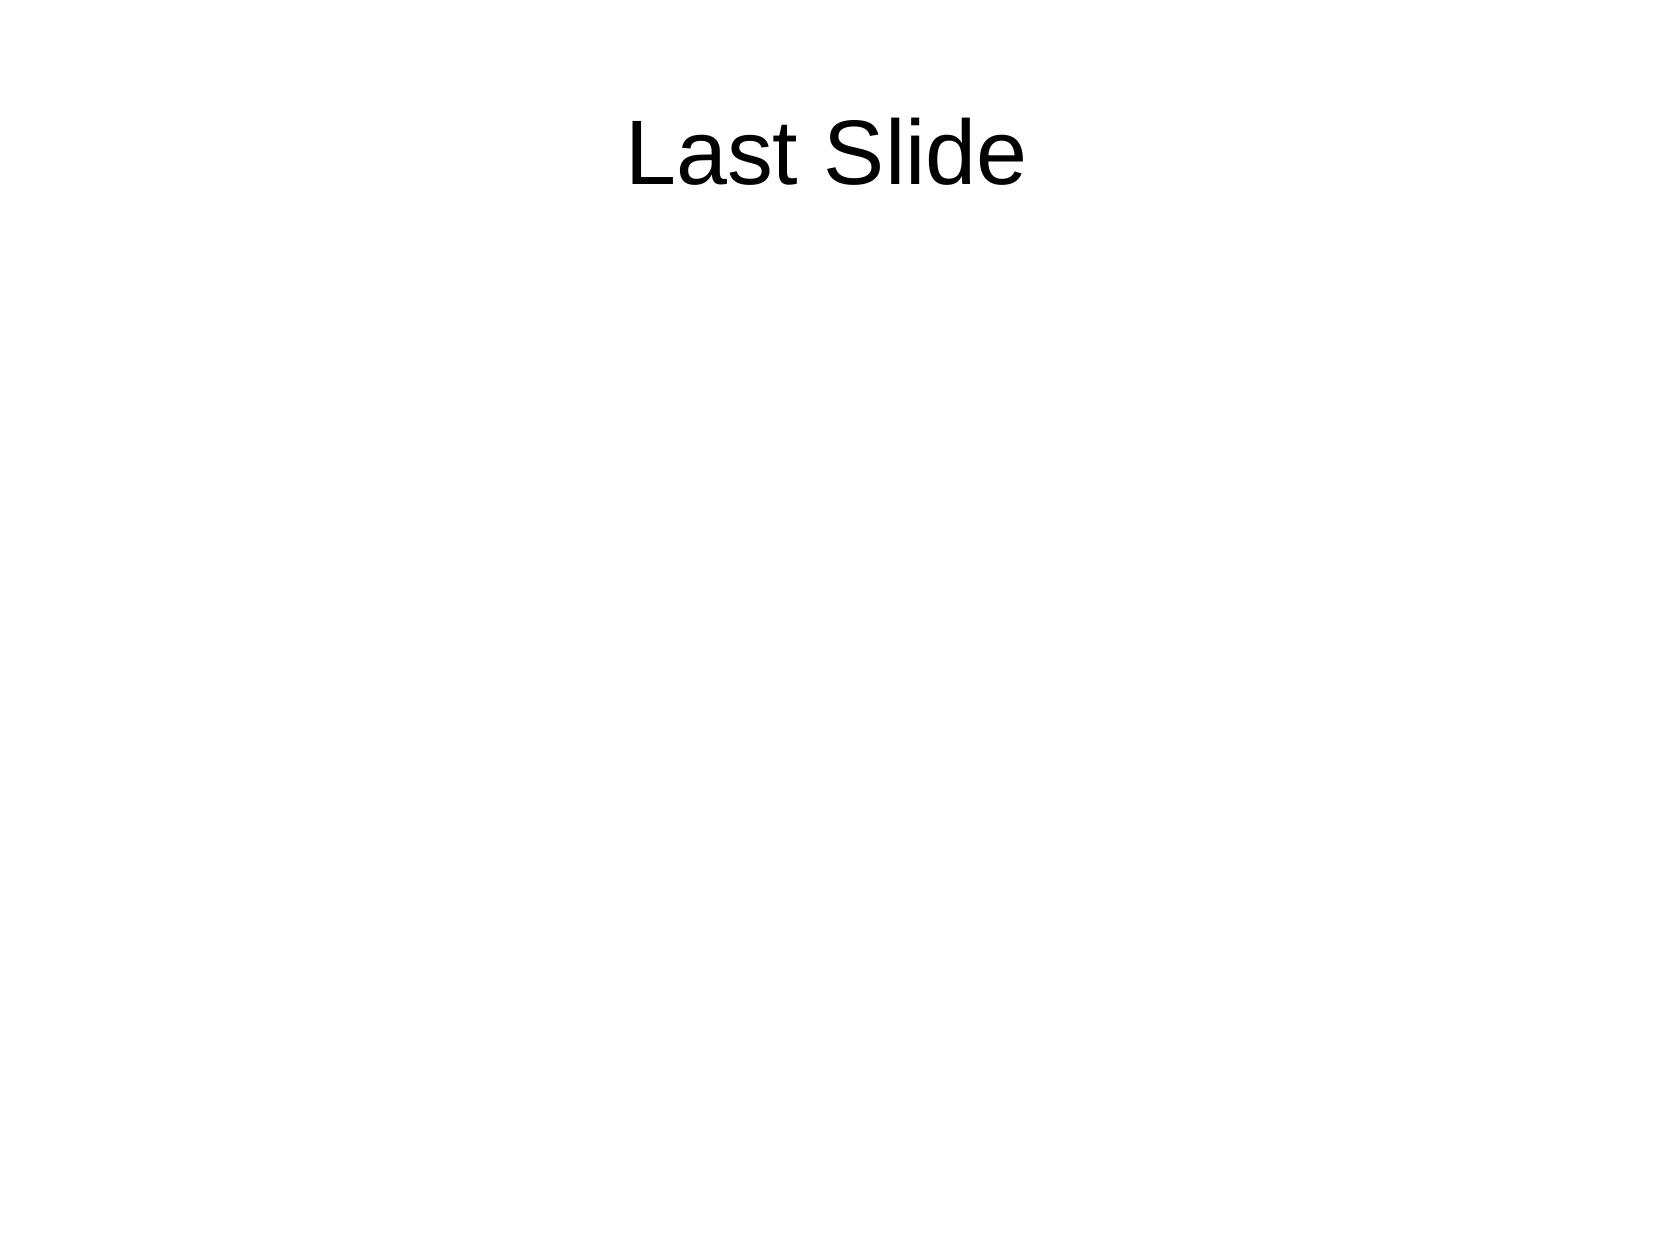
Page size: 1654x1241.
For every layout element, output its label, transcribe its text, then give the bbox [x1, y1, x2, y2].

title Last Slide [82, 49, 1571, 257]
